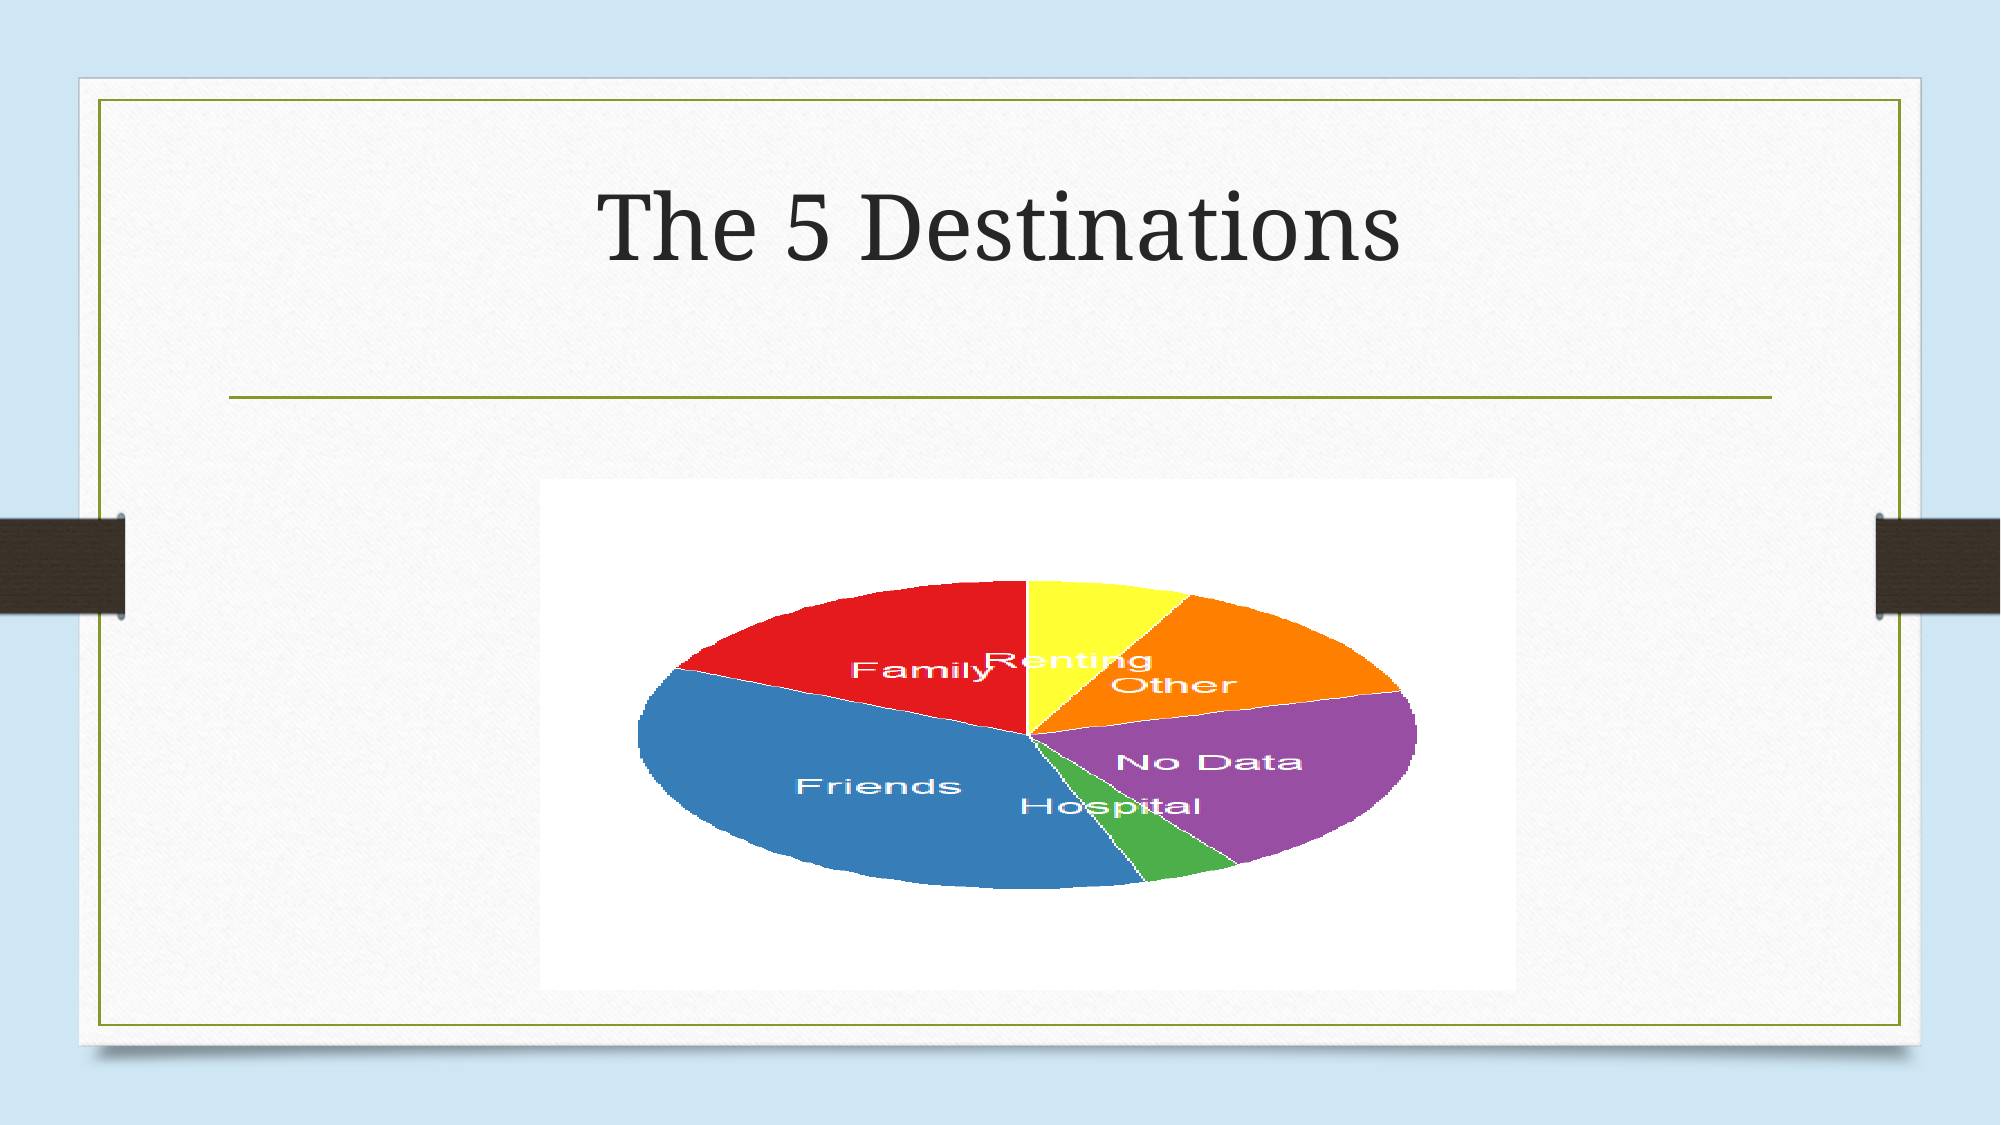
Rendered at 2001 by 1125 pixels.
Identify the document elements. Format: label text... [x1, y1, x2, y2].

picture [0, 0, 2001, 1125]
list [212, 419, 1788, 964]
title The 5 Destinations [212, 161, 1788, 375]
